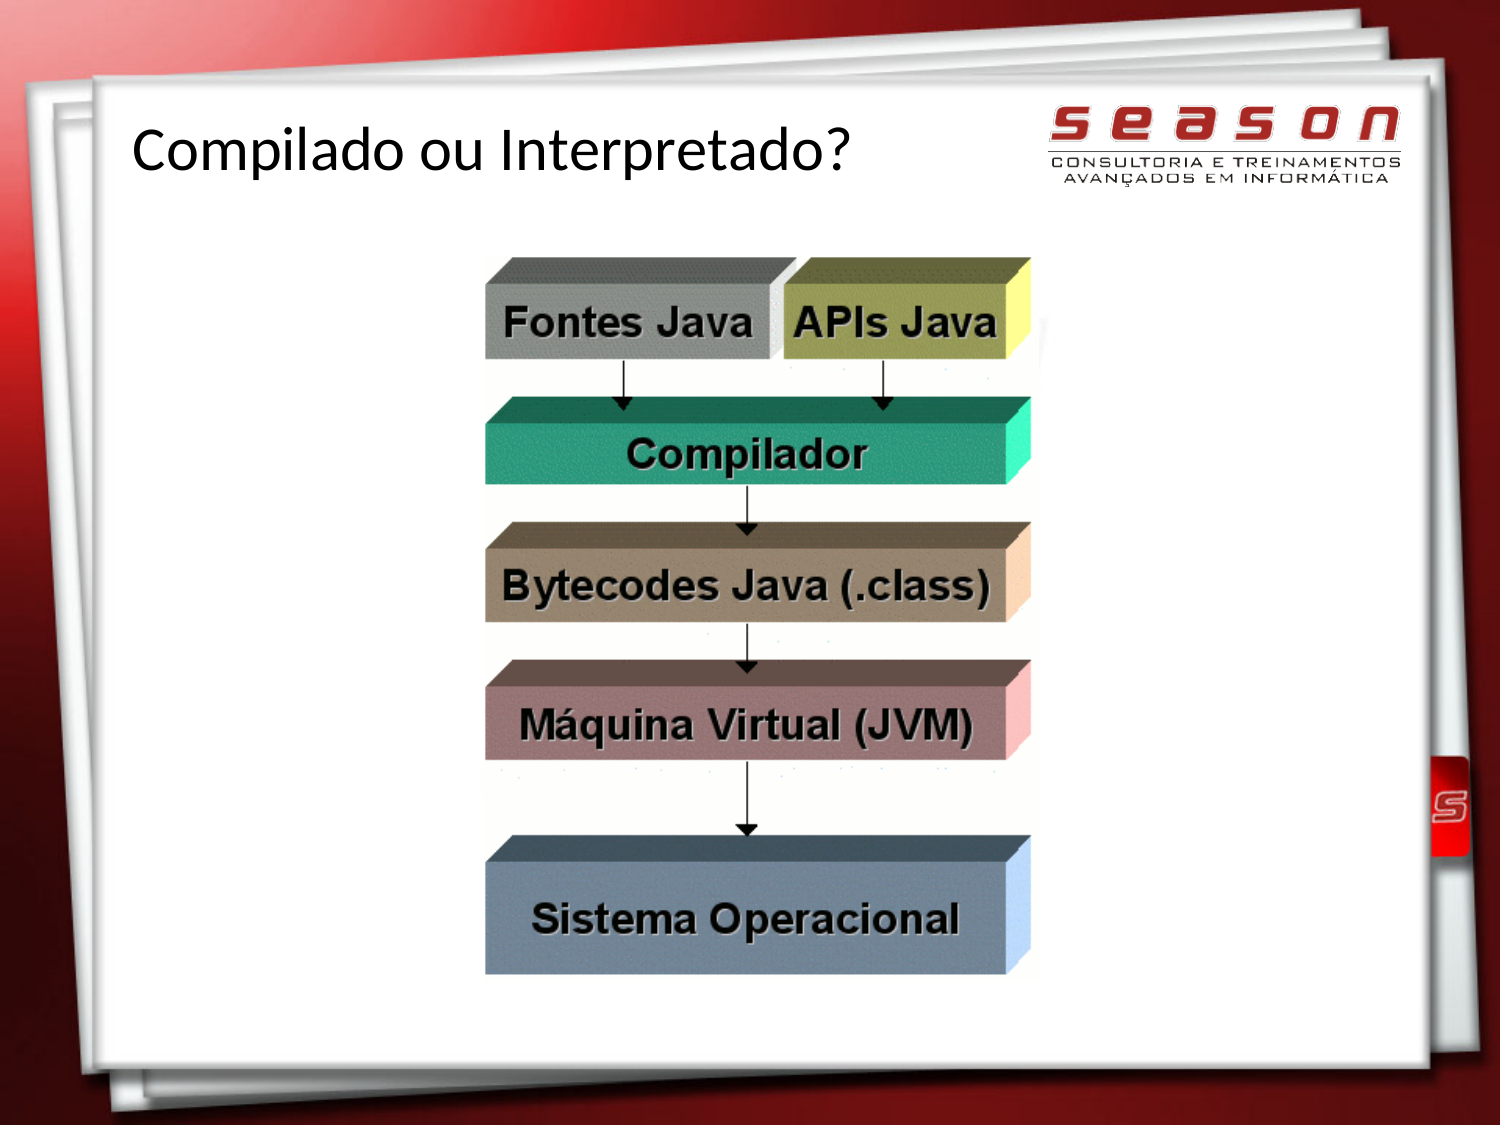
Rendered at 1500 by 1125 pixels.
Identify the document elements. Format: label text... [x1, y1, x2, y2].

picture [0, 0, 1500, 1125]
title Compilado ou Interpretado? [118, 33, 1394, 257]
